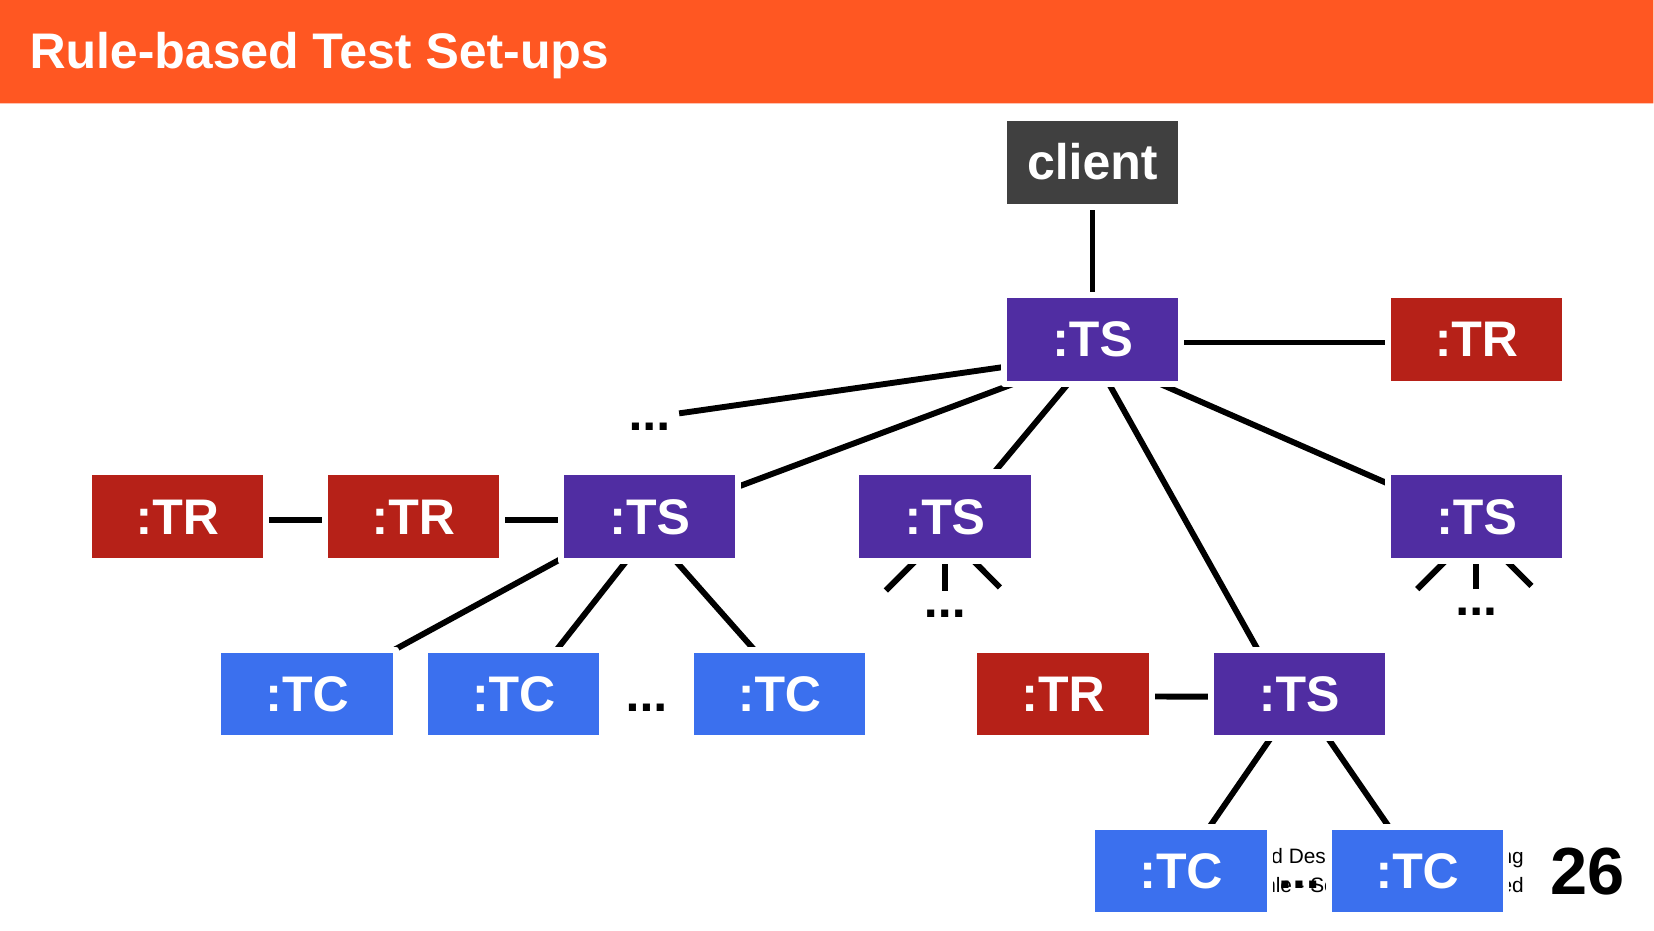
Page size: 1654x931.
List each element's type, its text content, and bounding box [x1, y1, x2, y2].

text_box :TS [1387, 472, 1565, 562]
text_box ... [1417, 564, 1536, 649]
text_box :TR [88, 472, 266, 562]
text_box :TR [974, 649, 1152, 739]
text_box :TS [856, 472, 1034, 562]
text_box :TC [1328, 826, 1506, 916]
text_box :TS [1210, 649, 1388, 739]
text_box ... [605, 649, 688, 739]
title Rule-based Test Set-ups [0, 0, 1654, 104]
text_box :TC [425, 649, 603, 739]
text_box :TC [690, 649, 869, 739]
text_box ... [885, 564, 1004, 650]
text_box :TS [1003, 295, 1182, 384]
text_box :TR [1387, 295, 1565, 384]
text_box :TC [218, 649, 396, 739]
text_box :TC [1092, 826, 1270, 916]
text_box ... [1273, 826, 1326, 916]
text_box client [1003, 118, 1182, 207]
text_box :TS [561, 472, 739, 562]
text_box :TR [324, 472, 502, 562]
text_box ... [590, 354, 709, 469]
